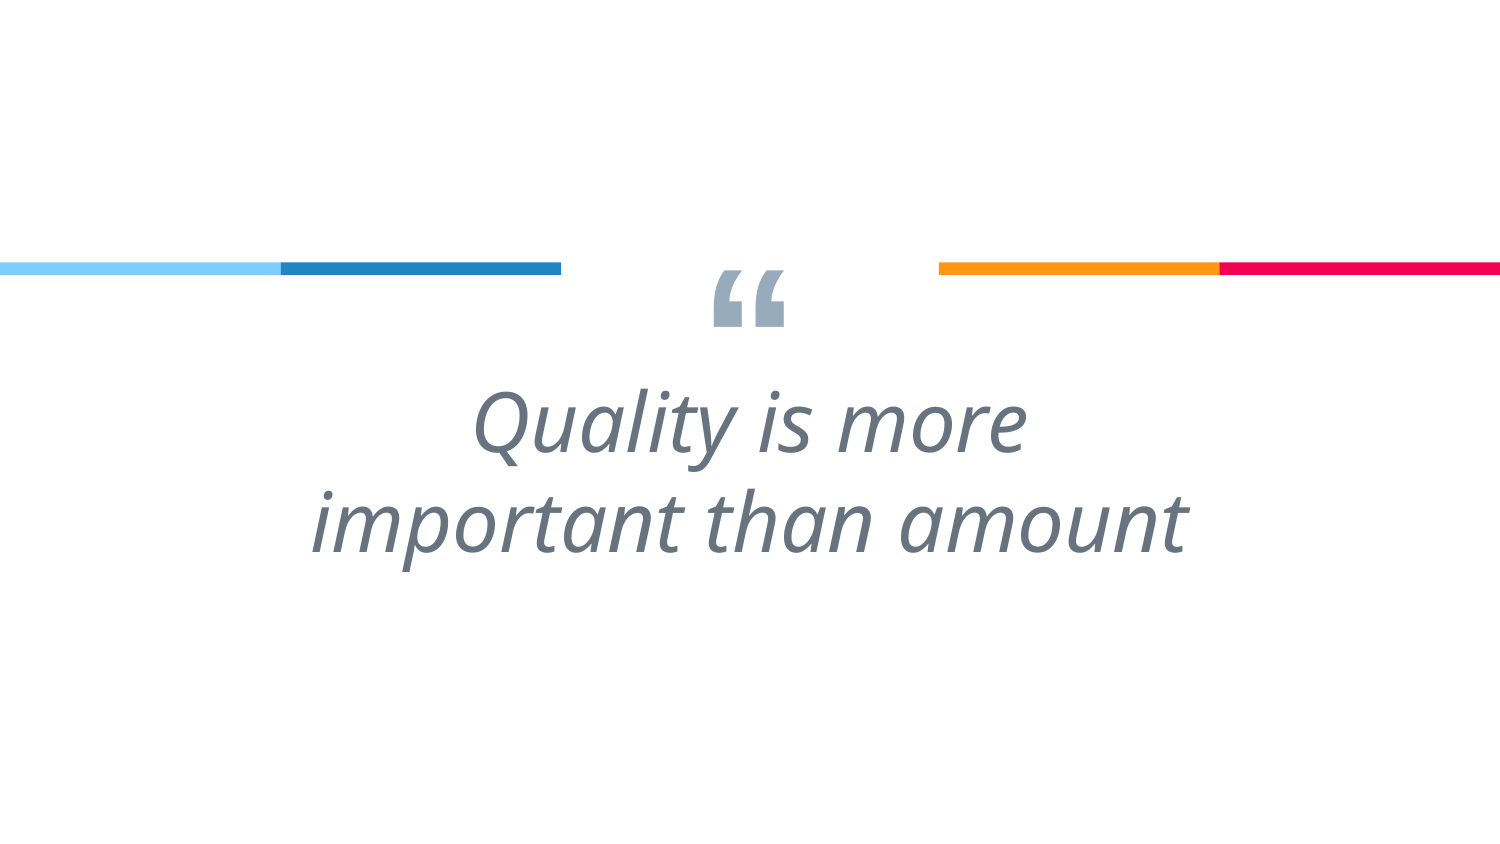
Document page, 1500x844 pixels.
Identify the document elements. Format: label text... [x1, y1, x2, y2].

list Quality is more important than amount [280, 354, 1220, 490]
